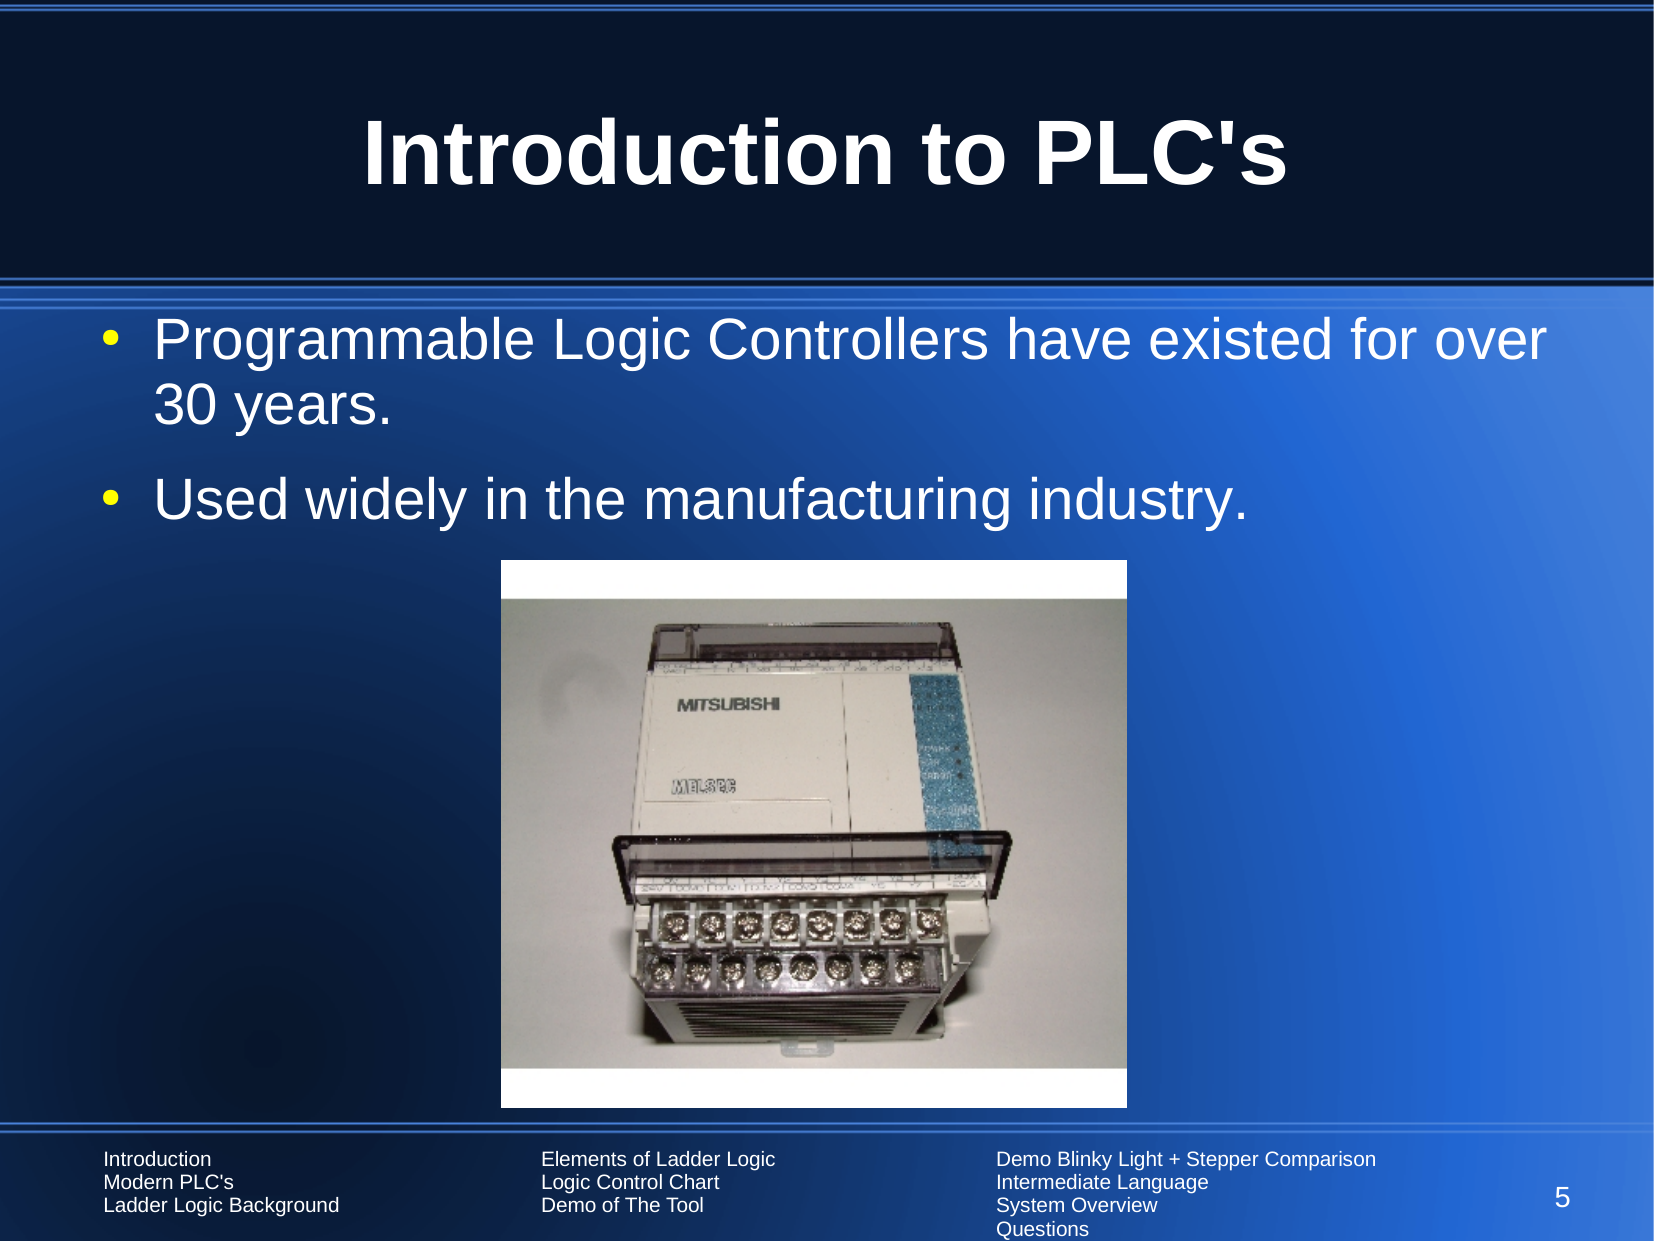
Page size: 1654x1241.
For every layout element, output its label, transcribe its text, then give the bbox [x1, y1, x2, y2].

title Introduction to PLC's [82, 49, 1571, 257]
list Programmable Logic Controllers have existed for over 30 years. Used widely in the manufacturing industry. [82, 307, 1571, 1126]
picture [0, 0, 1654, 1241]
